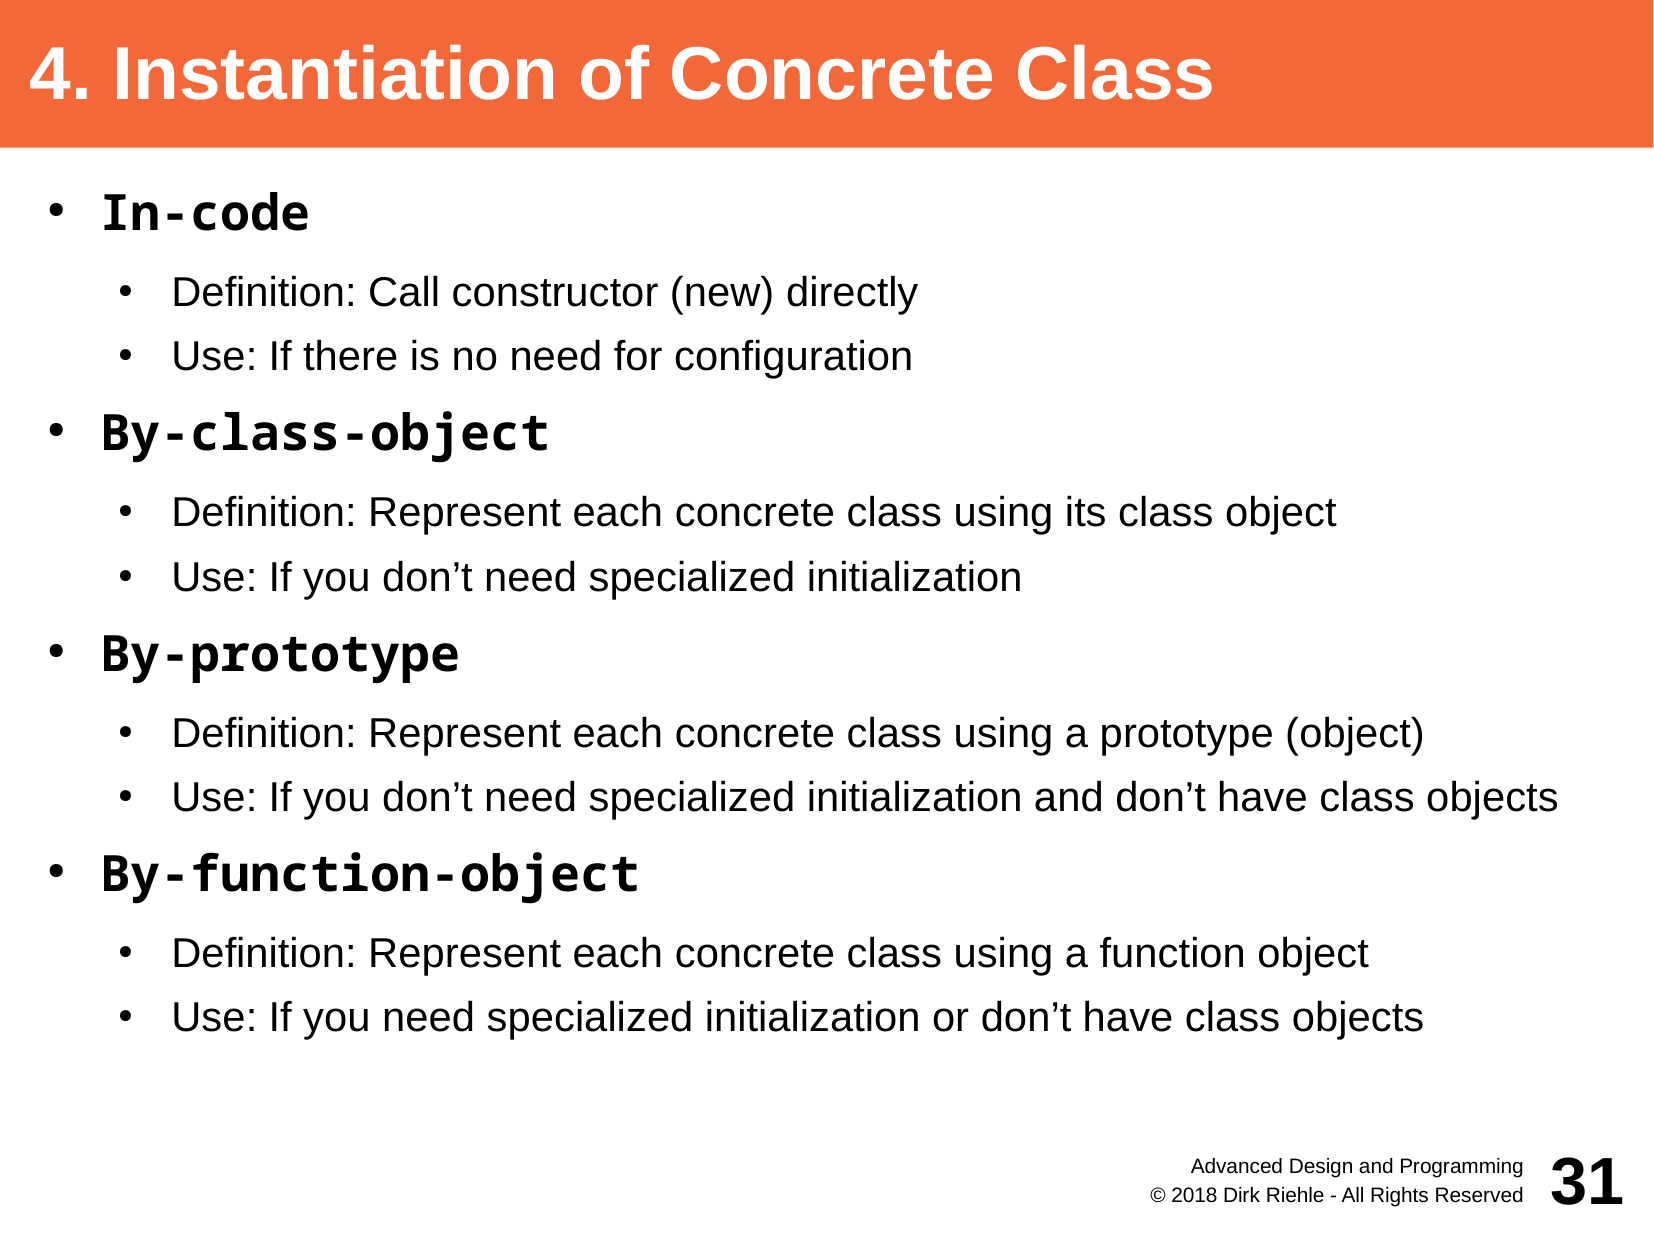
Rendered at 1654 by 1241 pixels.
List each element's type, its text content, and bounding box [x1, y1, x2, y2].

list In-code Definition: Call constructor (new) directly Use: If there is no need for configuration By-class-object Definition: Represent each concrete class using its class object Use: If you don’t need specialized initialization By-prototype Definition: Represent each concrete class using a prototype (object) Use: If you don’t need specialized initialization and don’t have class objects By-function-object Definition: Represent each concrete class using a function object Use: If you need specialized initialization or don’t have class objects [29, 177, 1625, 1063]
title 4. Instantiation of Concrete Class [0, 0, 1654, 148]
